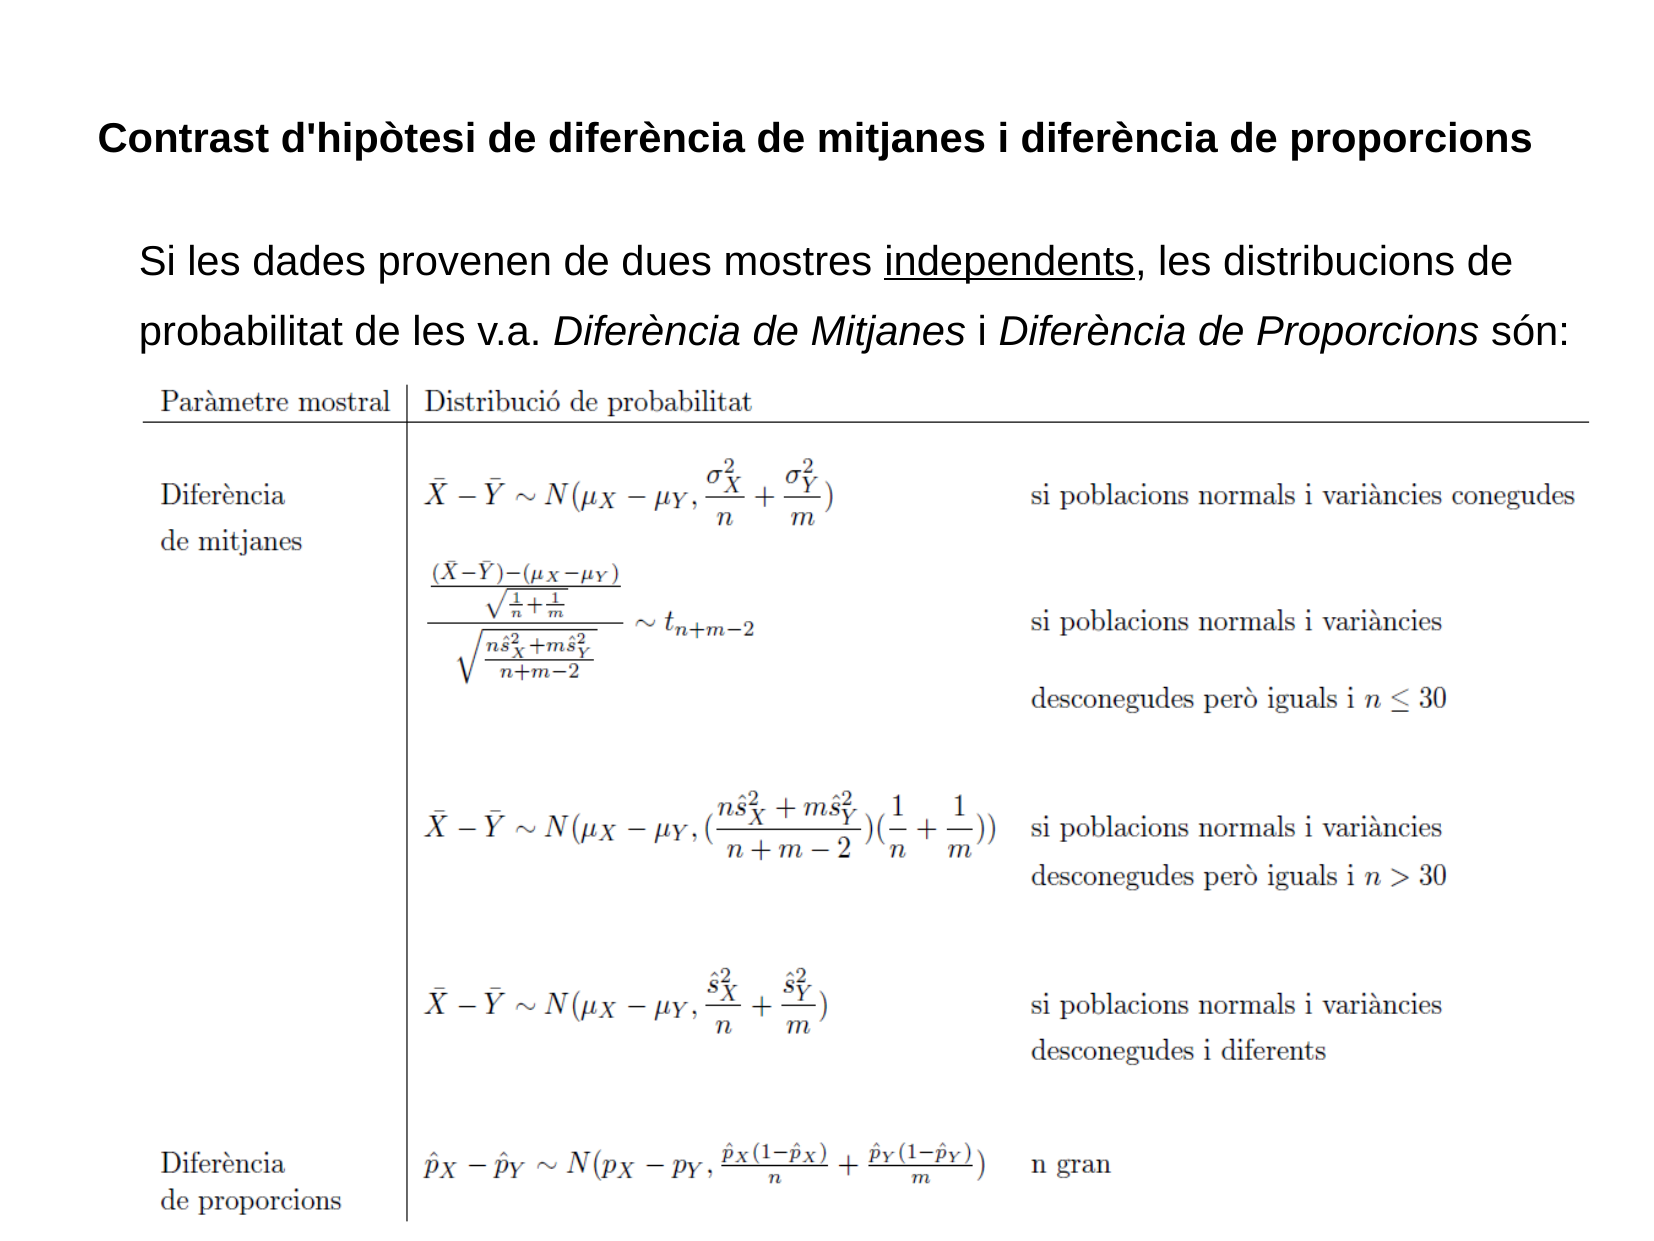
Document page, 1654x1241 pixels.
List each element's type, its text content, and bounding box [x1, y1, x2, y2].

picture [1226, 339, 1237, 343]
picture [926, 339, 937, 343]
picture [384, 339, 394, 343]
picture [1138, 339, 1148, 343]
text_box Contrast d'hipòtesi de diferència de mitjanes i diferència de proporcions [82, 107, 1560, 265]
picture [1518, 339, 1529, 343]
picture [1168, 339, 1178, 343]
picture [880, 339, 890, 343]
picture [182, 339, 193, 343]
picture [1091, 339, 1102, 343]
picture [428, 339, 438, 343]
picture [757, 339, 767, 343]
picture [1386, 339, 1396, 343]
picture [1303, 339, 1313, 343]
picture [692, 339, 702, 343]
picture [646, 339, 657, 343]
picture [448, 339, 460, 343]
picture [145, 339, 155, 343]
picture [1350, 339, 1360, 343]
picture [252, 339, 262, 343]
picture [609, 339, 620, 343]
picture [1495, 339, 1507, 343]
picture [360, 339, 370, 343]
text_box Si les dades provenen de dues mostres independents, les distribucions de probabilitat de les v.a. Diferència de Mitjanes i Diferència de Proporcions són: [124, 206, 1625, 339]
picture [722, 339, 732, 343]
picture [1327, 339, 1337, 343]
picture [206, 339, 216, 343]
picture [135, 339, 1590, 1223]
picture [780, 339, 791, 343]
picture [1417, 339, 1427, 343]
picture [1203, 339, 1213, 343]
picture [1054, 339, 1065, 343]
